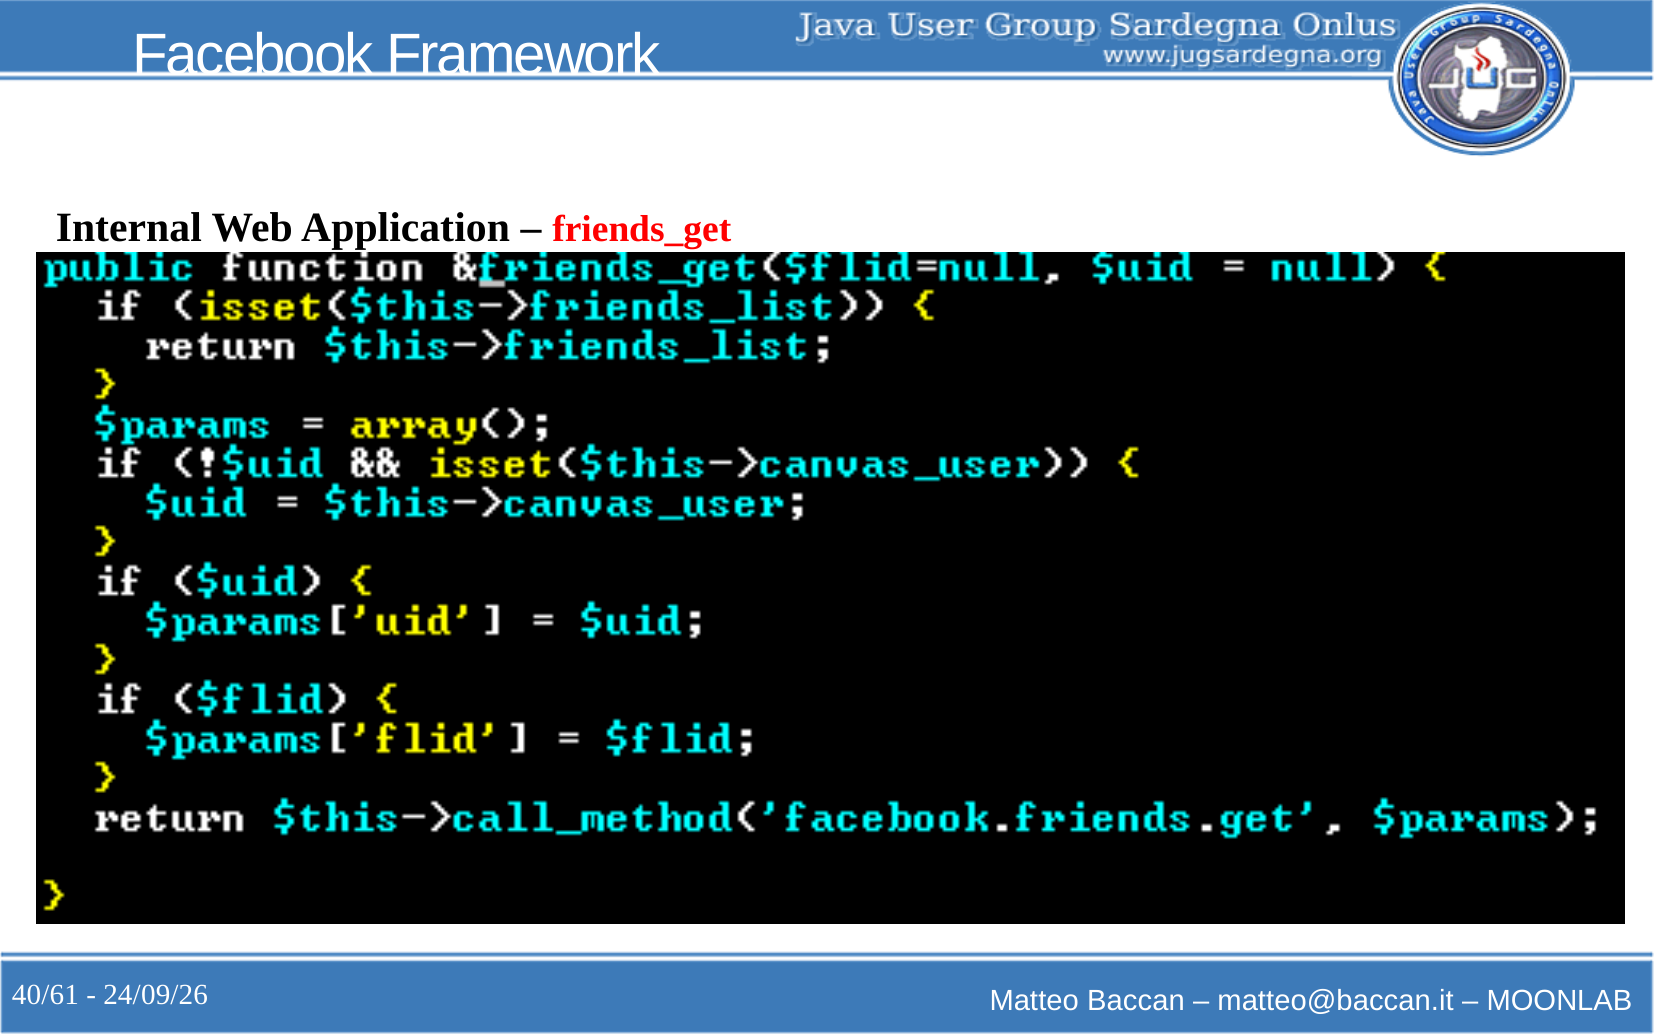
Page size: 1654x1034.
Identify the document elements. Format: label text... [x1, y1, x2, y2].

text_box Internal Web Application – friends_get [41, 173, 1269, 236]
picture [0, 0, 1654, 1034]
title Facebook Framework [132, 5, 1609, 103]
